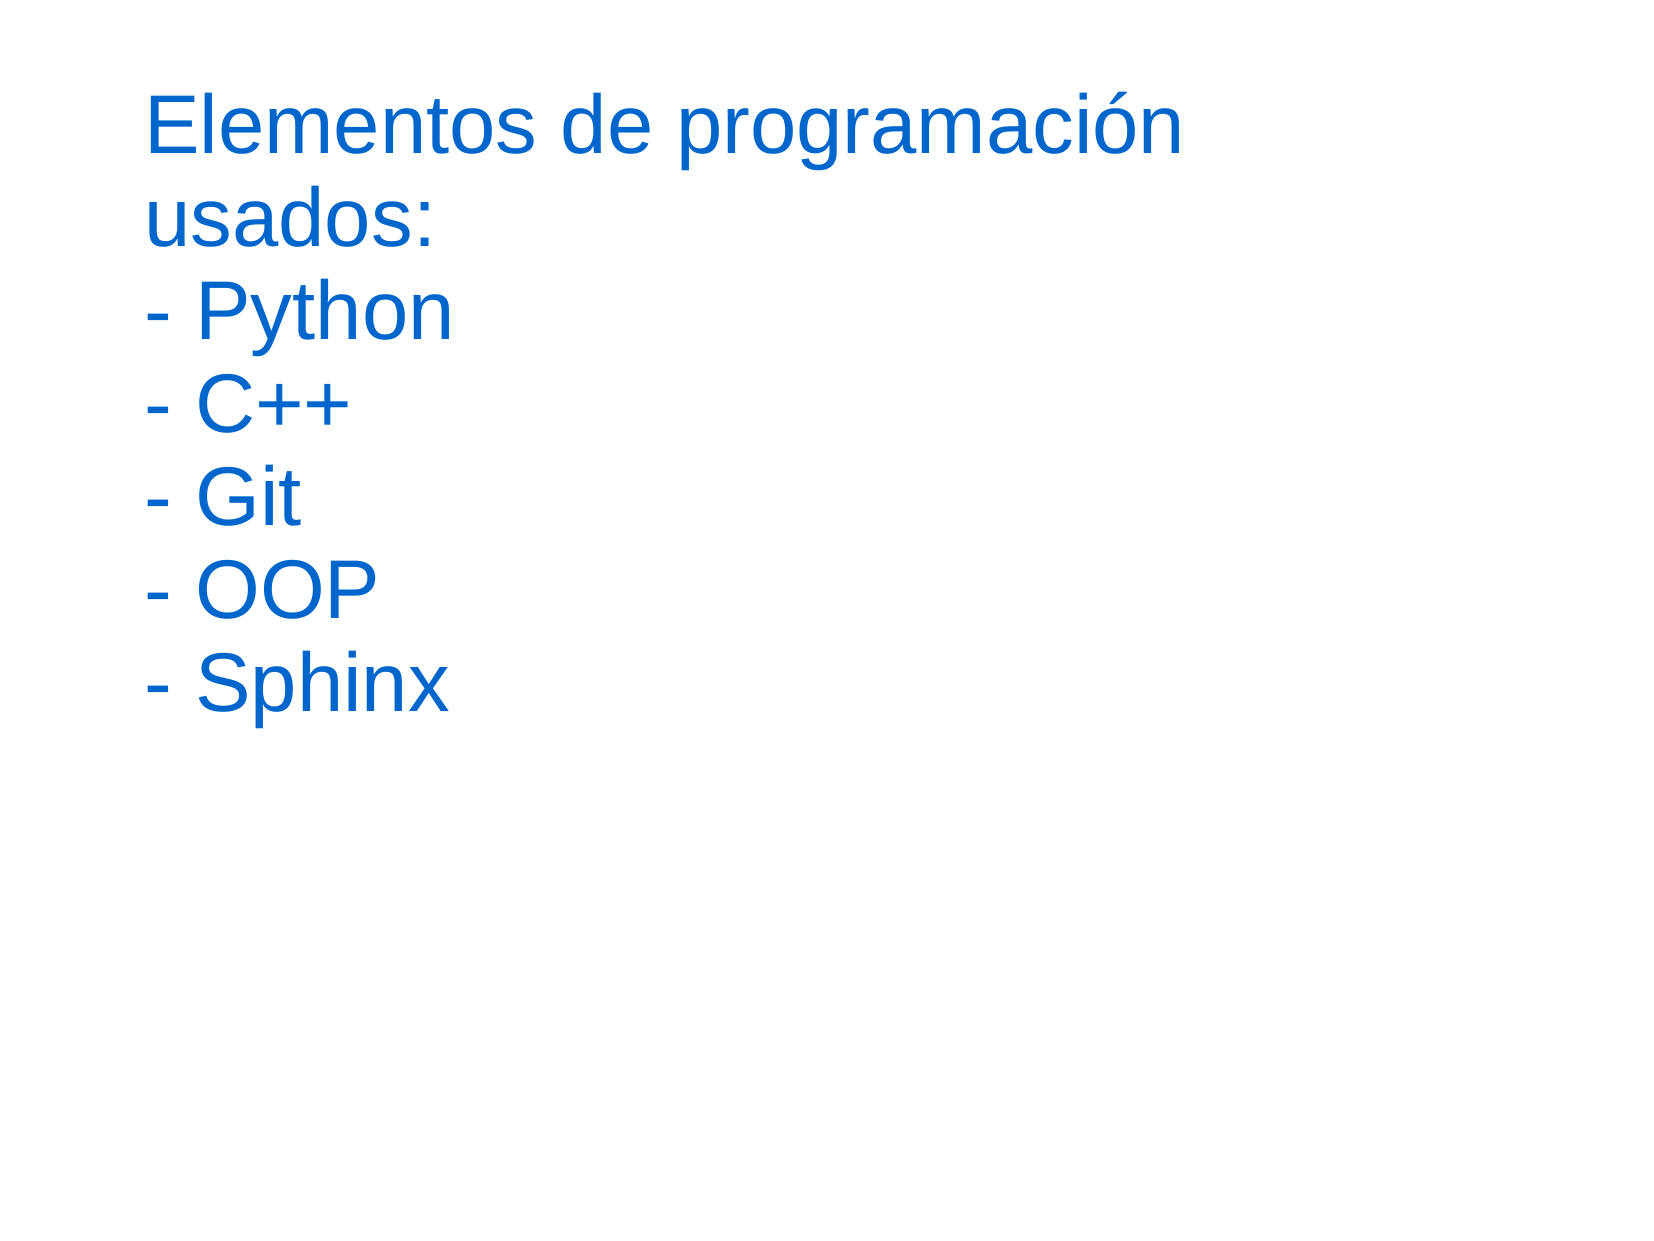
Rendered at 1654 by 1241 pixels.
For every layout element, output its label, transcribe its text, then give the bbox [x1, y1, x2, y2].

text_box Elementos de programación usados: - Python - C++ - Git - OOP - Sphinx [129, 70, 1501, 737]
